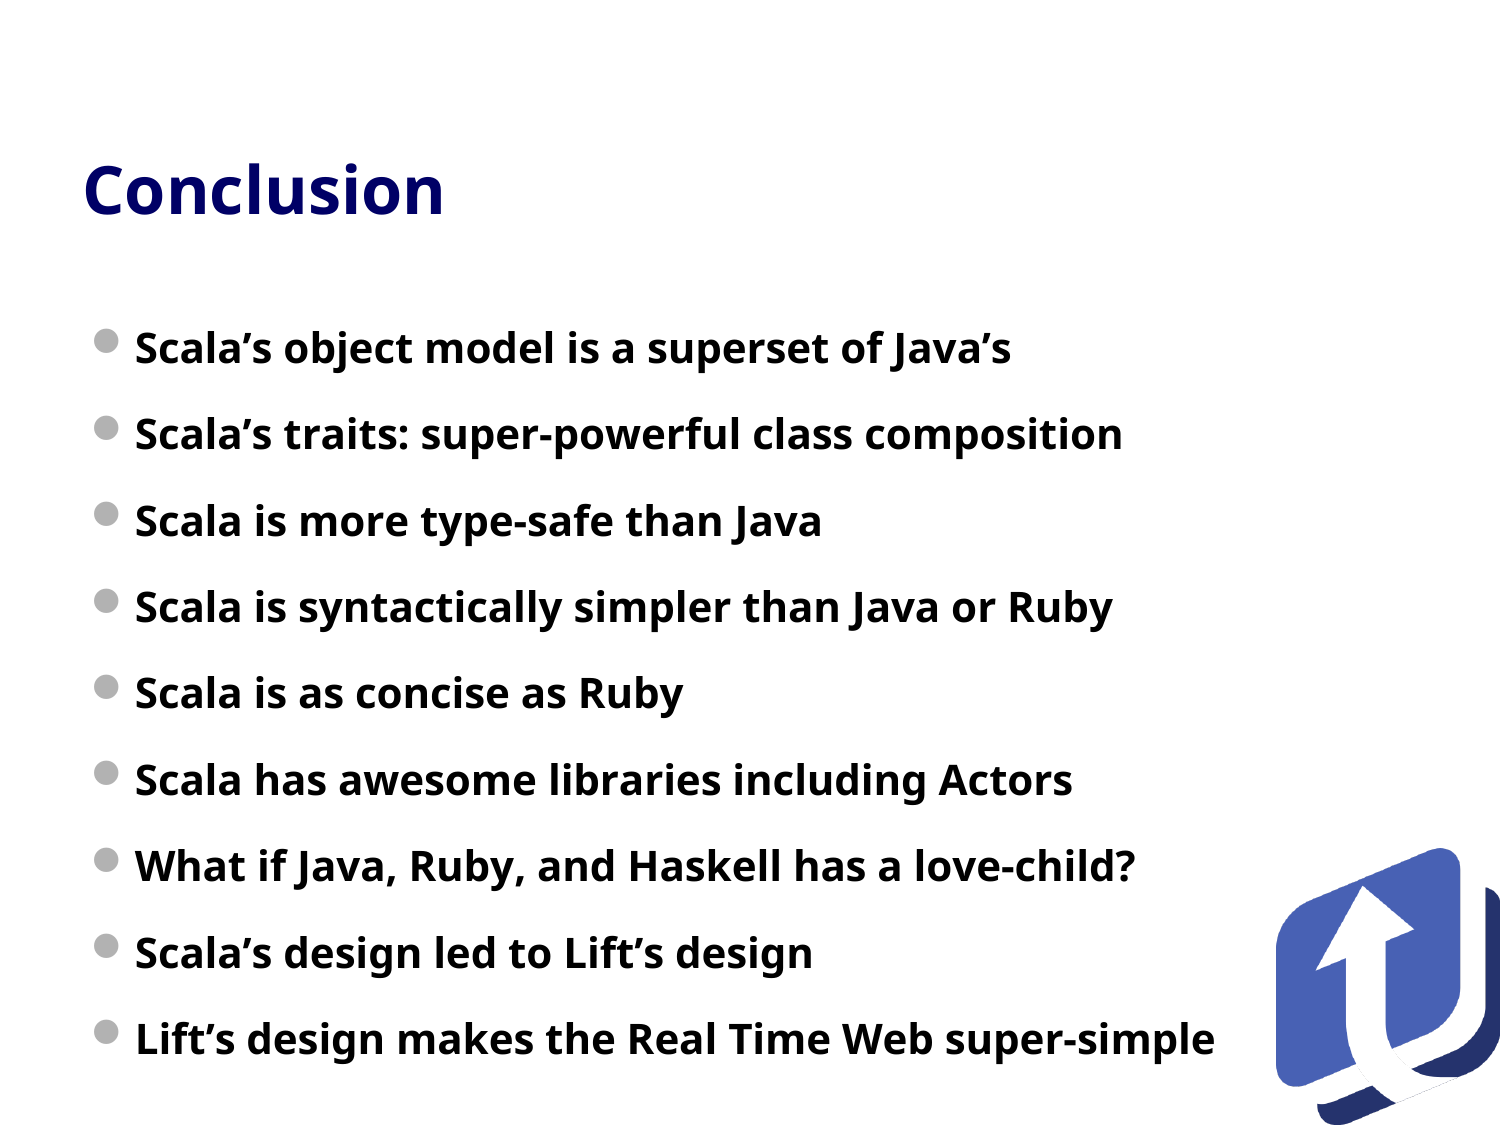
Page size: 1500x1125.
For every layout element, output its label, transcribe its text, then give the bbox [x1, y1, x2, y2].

picture [1276, 848, 1500, 1125]
list Scala’s object model is a superset of Java’s Scala’s traits: super-powerful class composition Scala is more type-safe than Java Scala is syntactically simpler than Java or Ruby Scala is as concise as Ruby Scala has awesome libraries including Actors What if Java, Ruby, and Haskell has a love-child? Scala’s design led to Lift’s design Lift’s design makes the Real Time Web super-simple [74, 307, 1273, 1085]
title Conclusion [74, 98, 1423, 242]
